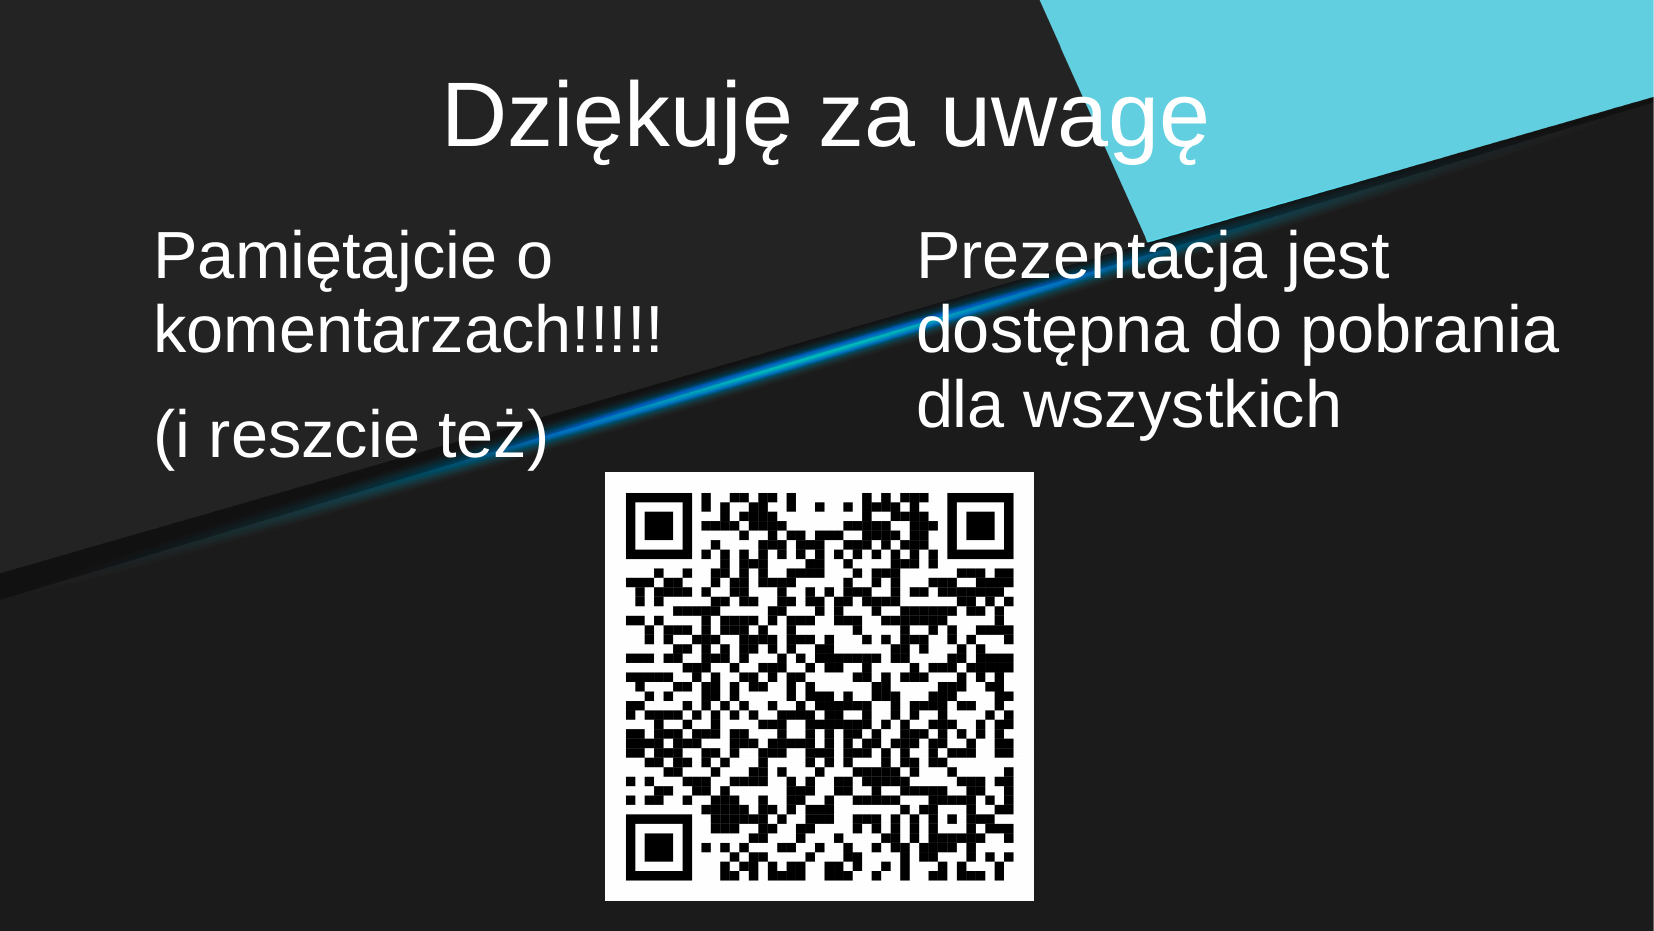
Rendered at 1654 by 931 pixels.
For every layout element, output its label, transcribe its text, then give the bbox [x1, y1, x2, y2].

picture [0, 0, 1654, 931]
list Prezentacja jest dostępna do pobrania dla wszystkich [845, 217, 1572, 758]
list Pamiętajcie o komentarzach!!!!! (i reszcie też) [82, 217, 809, 758]
title Dziękuję za uwagę [82, 37, 1571, 193]
